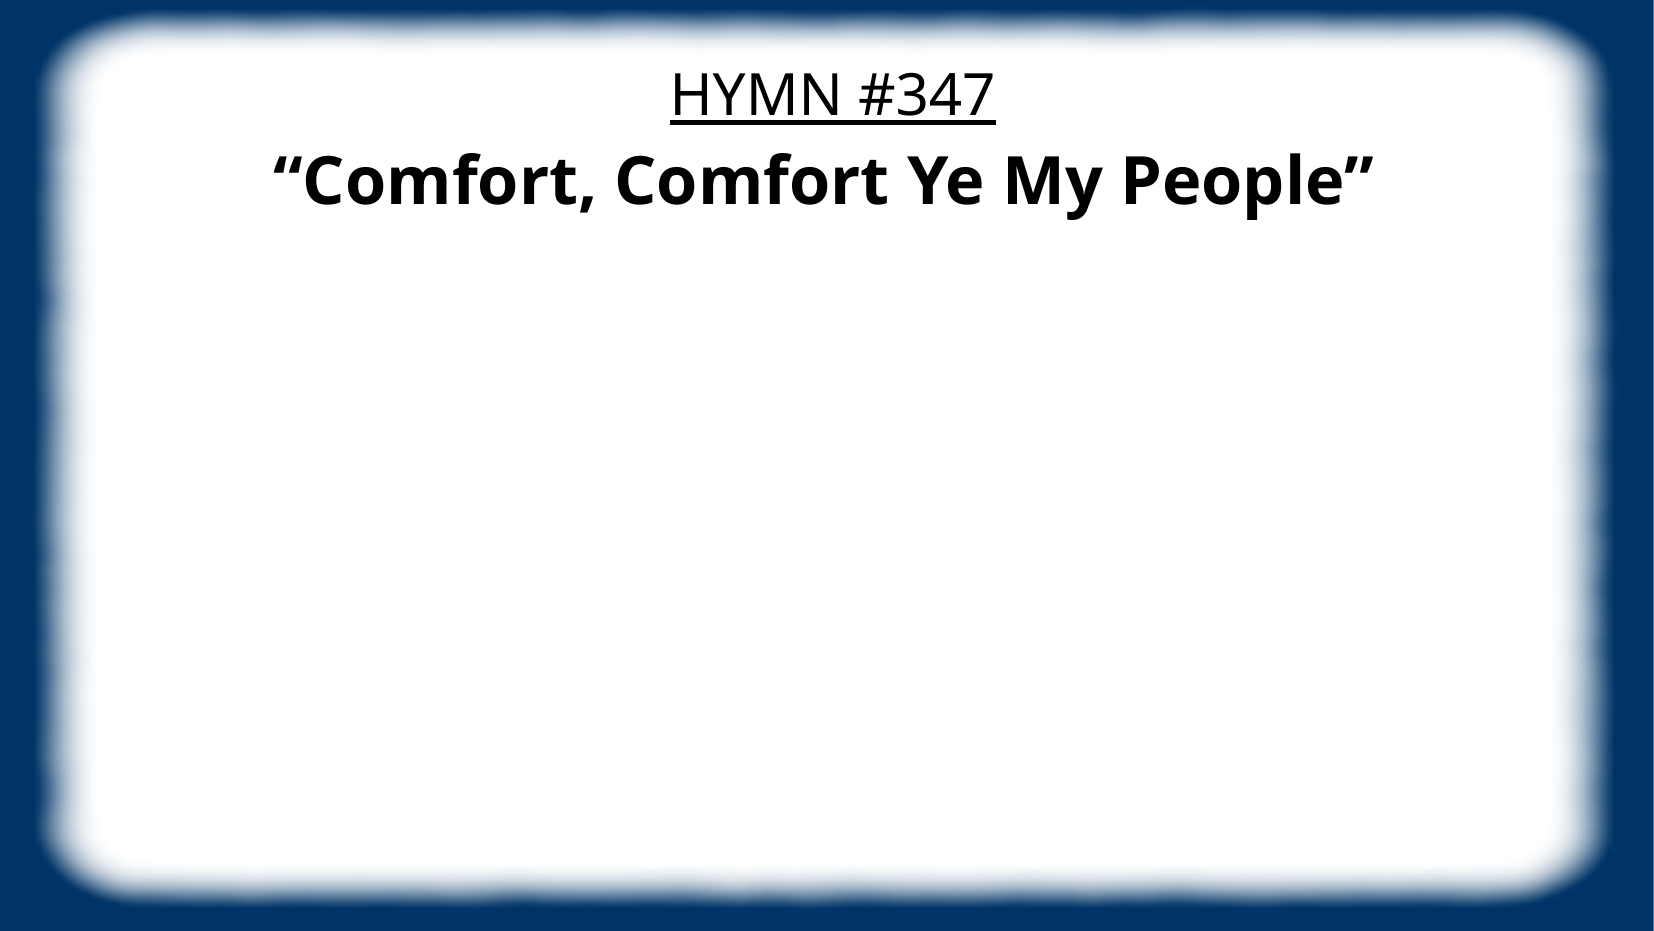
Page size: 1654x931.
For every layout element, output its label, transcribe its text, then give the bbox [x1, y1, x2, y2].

text_box HYMN #347 “Comfort, Comfort Ye My People” [75, 46, 1591, 228]
picture [0, 0, 1654, 931]
